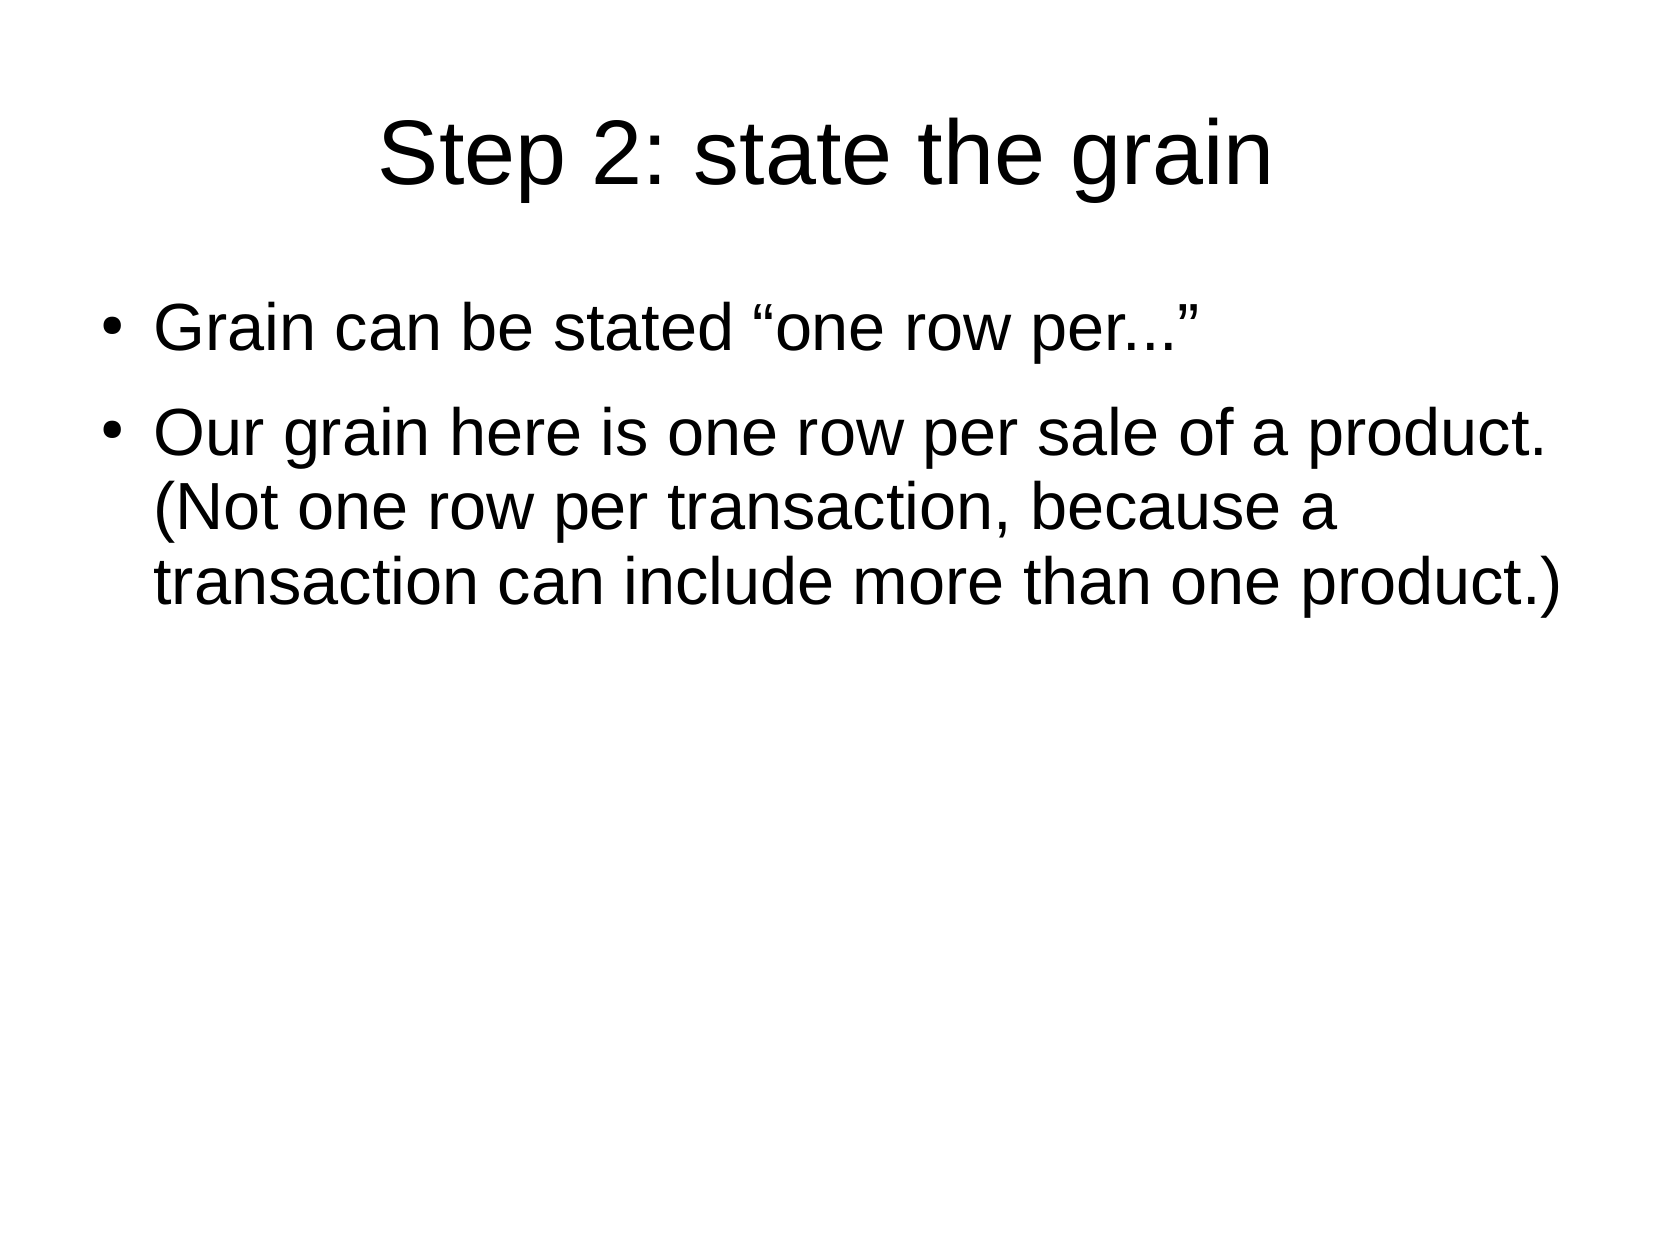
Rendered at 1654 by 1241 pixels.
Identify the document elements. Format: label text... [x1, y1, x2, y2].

title Step 2: state the grain [82, 49, 1571, 257]
list Grain can be stated “one row per...” Our grain here is one row per sale of a product. (Not one row per transaction, because a transaction can include more than one product.) [82, 290, 1571, 1010]
